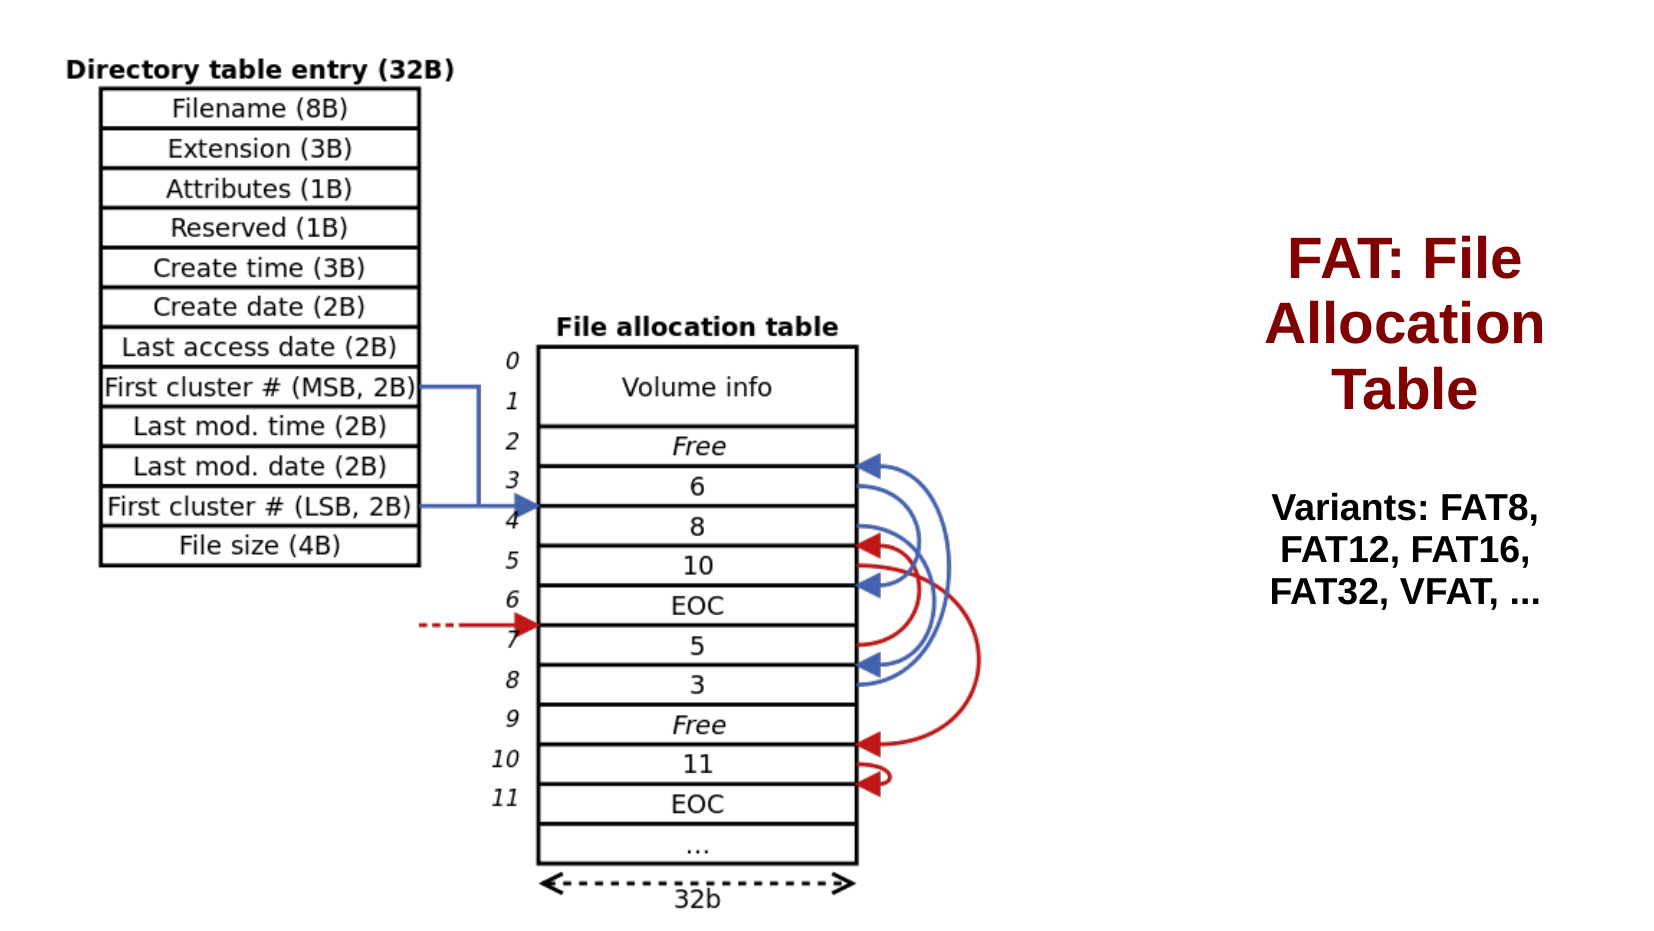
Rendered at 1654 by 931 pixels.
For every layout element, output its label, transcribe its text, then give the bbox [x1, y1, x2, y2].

title FAT: File Allocation Table Variants: FAT8, FAT12, FAT16, FAT32, VFAT, ... [1251, 47, 1560, 792]
picture [54, 53, 993, 914]
